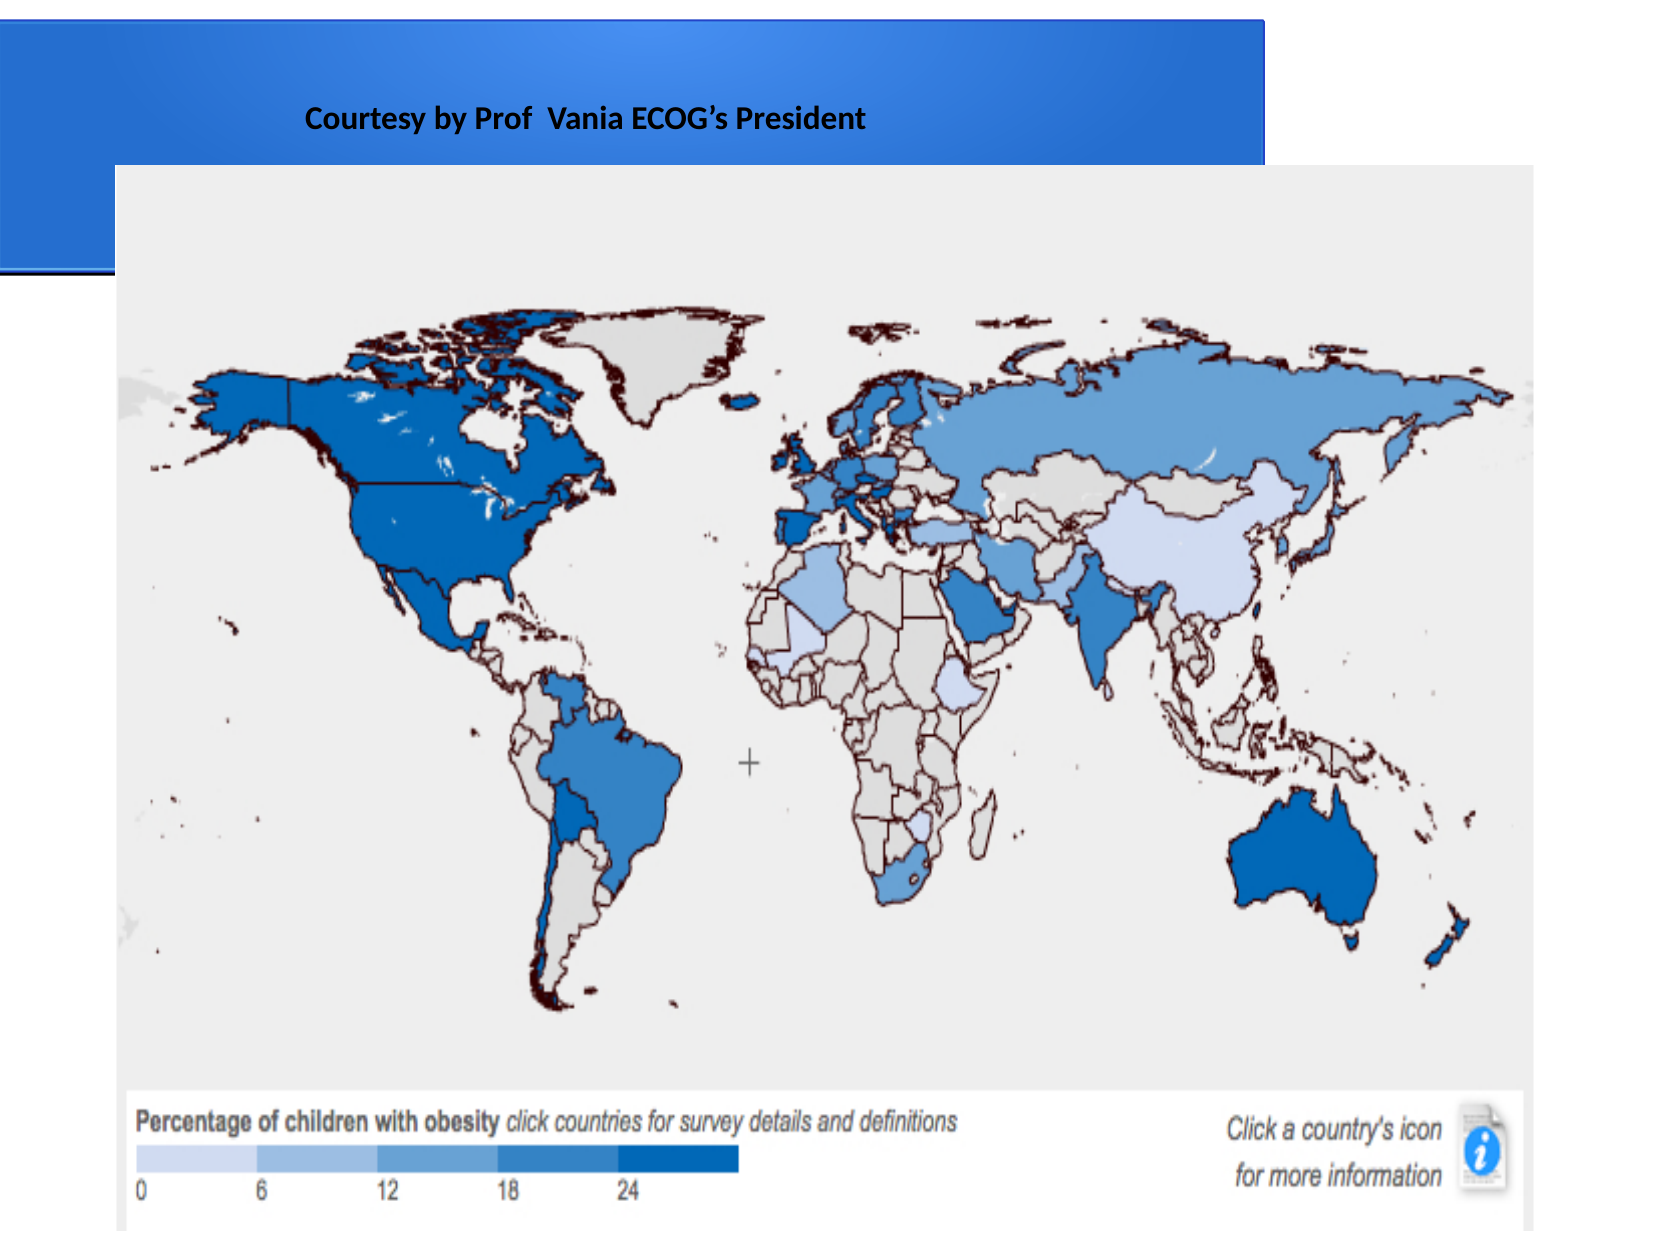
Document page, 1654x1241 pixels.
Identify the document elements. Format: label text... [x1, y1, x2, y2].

picture [115, 165, 1536, 1231]
text_box Courtesy by Prof Vania ECOG’s President [252, 75, 921, 158]
